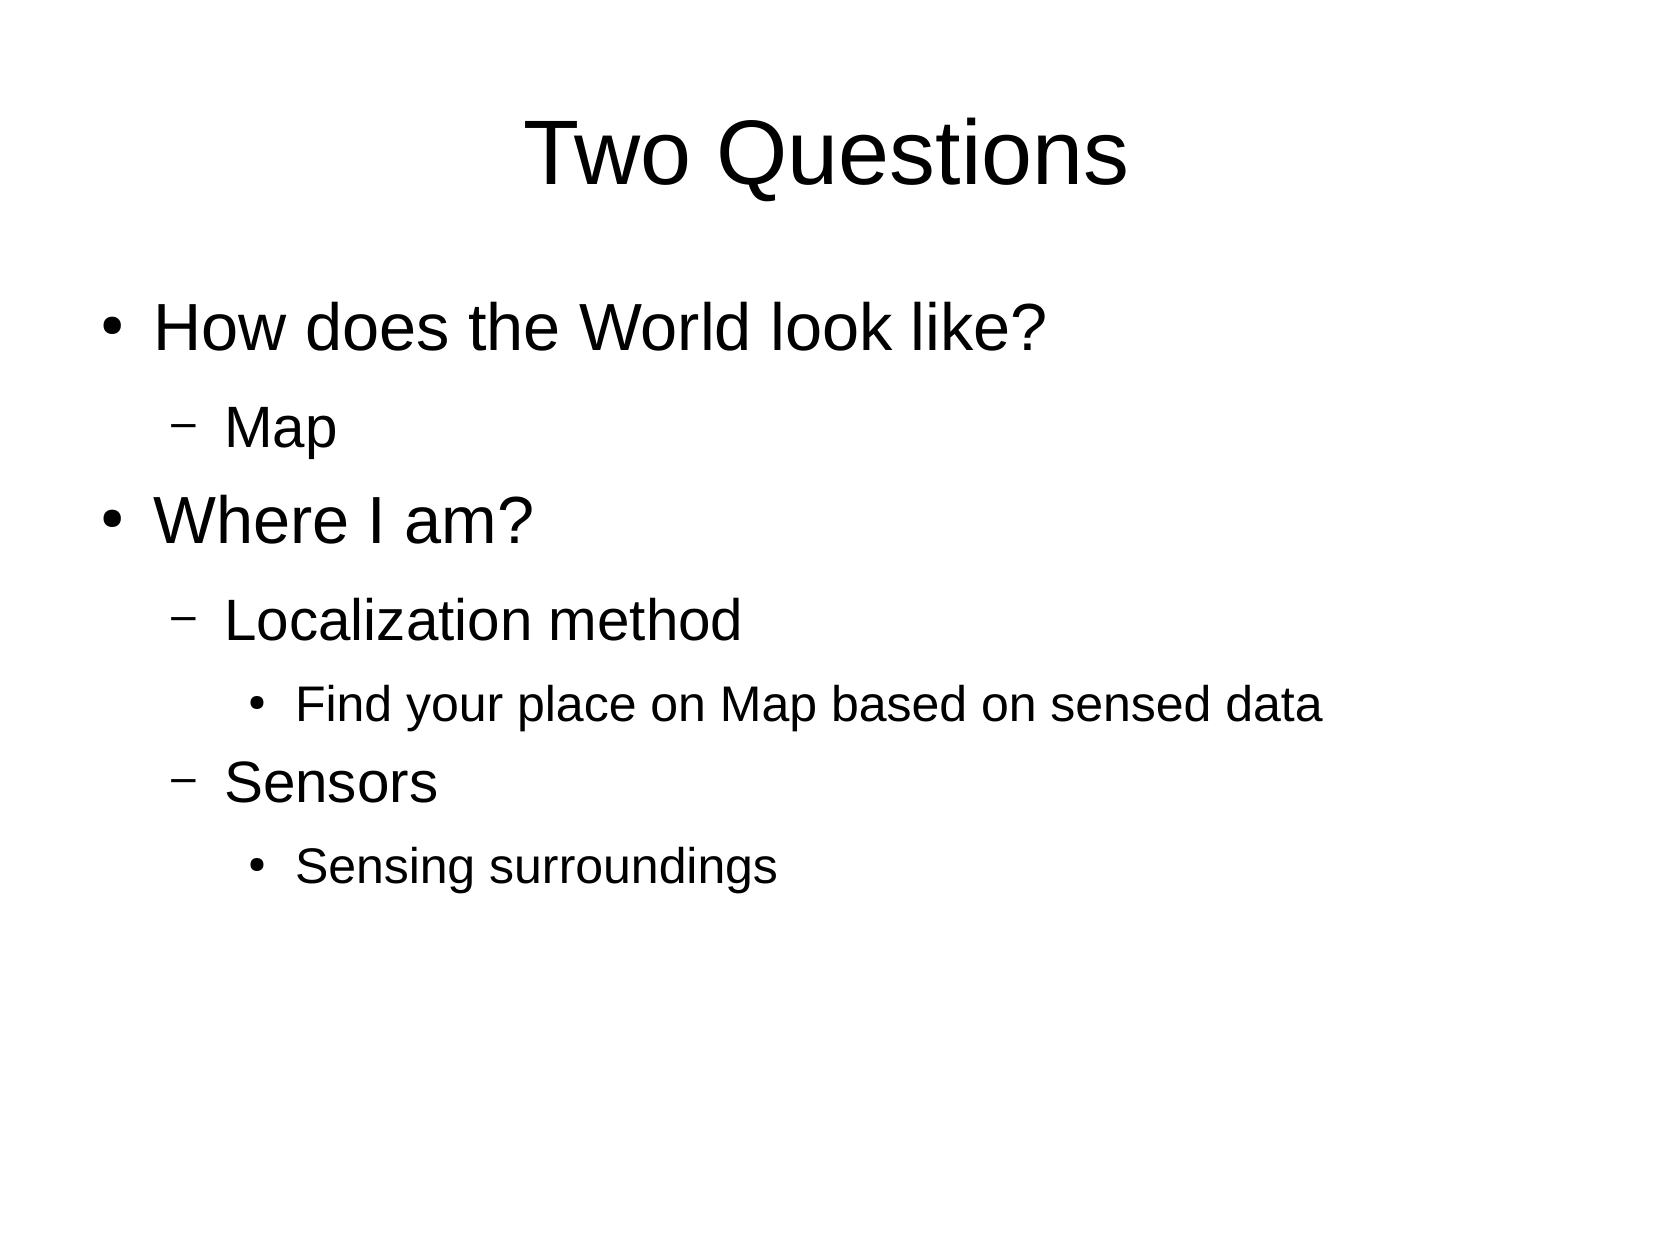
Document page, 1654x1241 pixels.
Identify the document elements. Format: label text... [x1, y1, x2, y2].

title Two Questions [82, 49, 1571, 257]
list How does the World look like? Map Where I am? Localization method Find your place on Map based on sensed data Sensors Sensing surroundings [82, 290, 1571, 1010]
